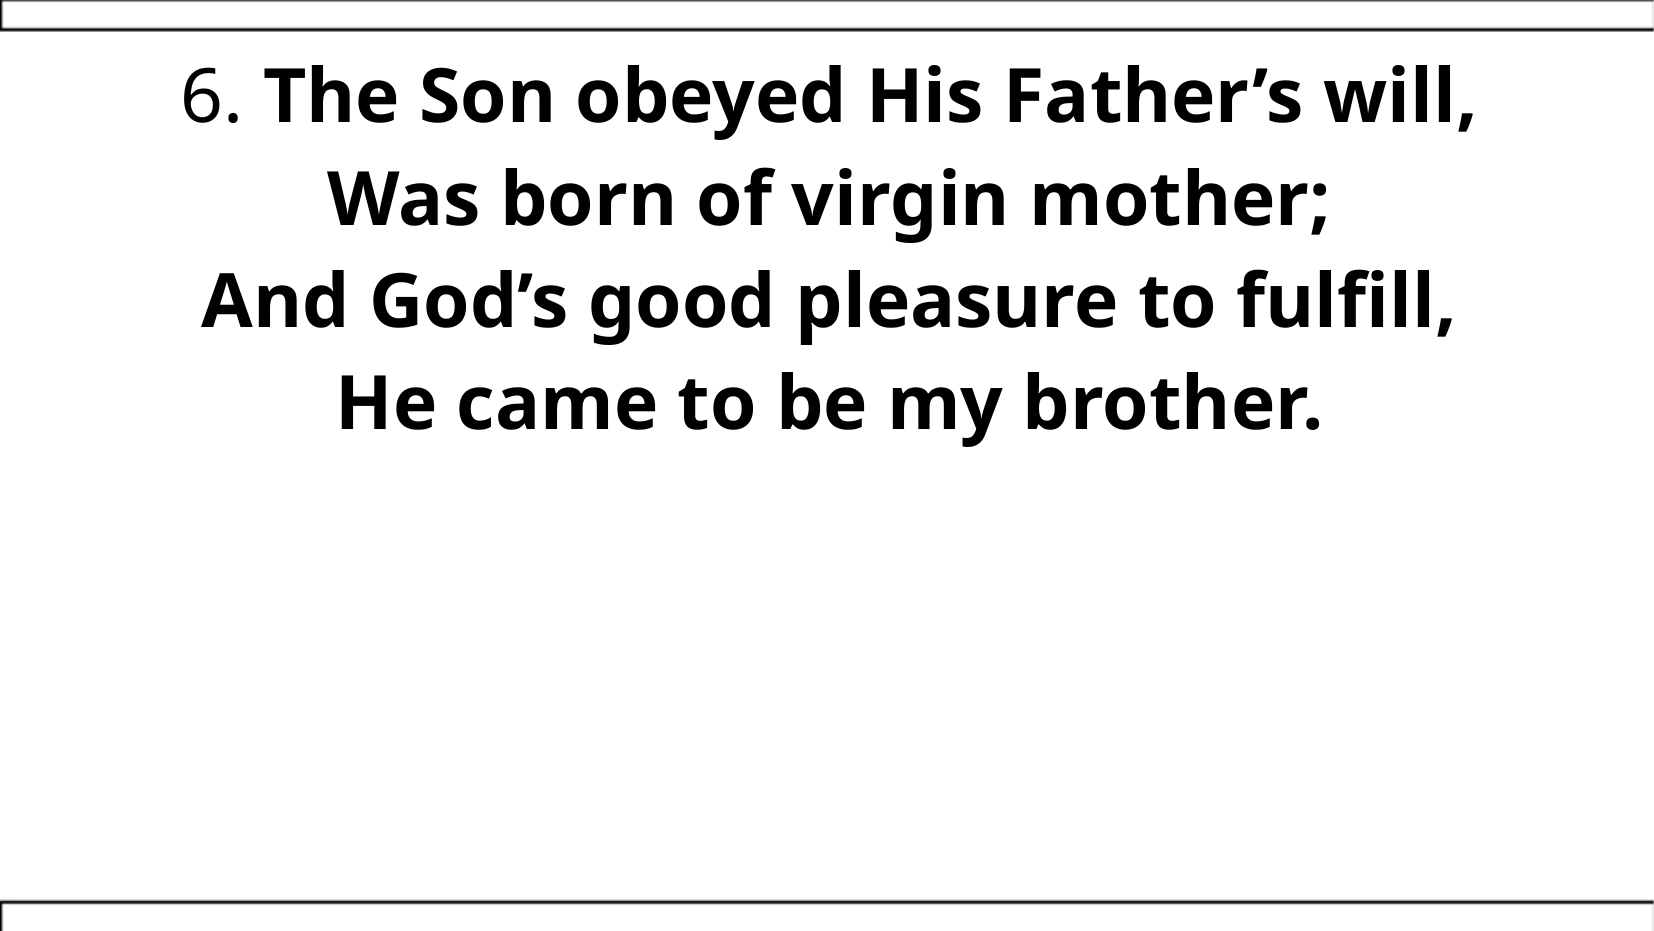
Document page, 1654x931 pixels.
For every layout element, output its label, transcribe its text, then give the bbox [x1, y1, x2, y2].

picture [0, 0, 1654, 931]
text_box 6. The Son obeyed His Father’s will, Was born of virgin mother; And God’s good pleasure to fulfill, He came to be my brother. [117, 35, 1543, 450]
